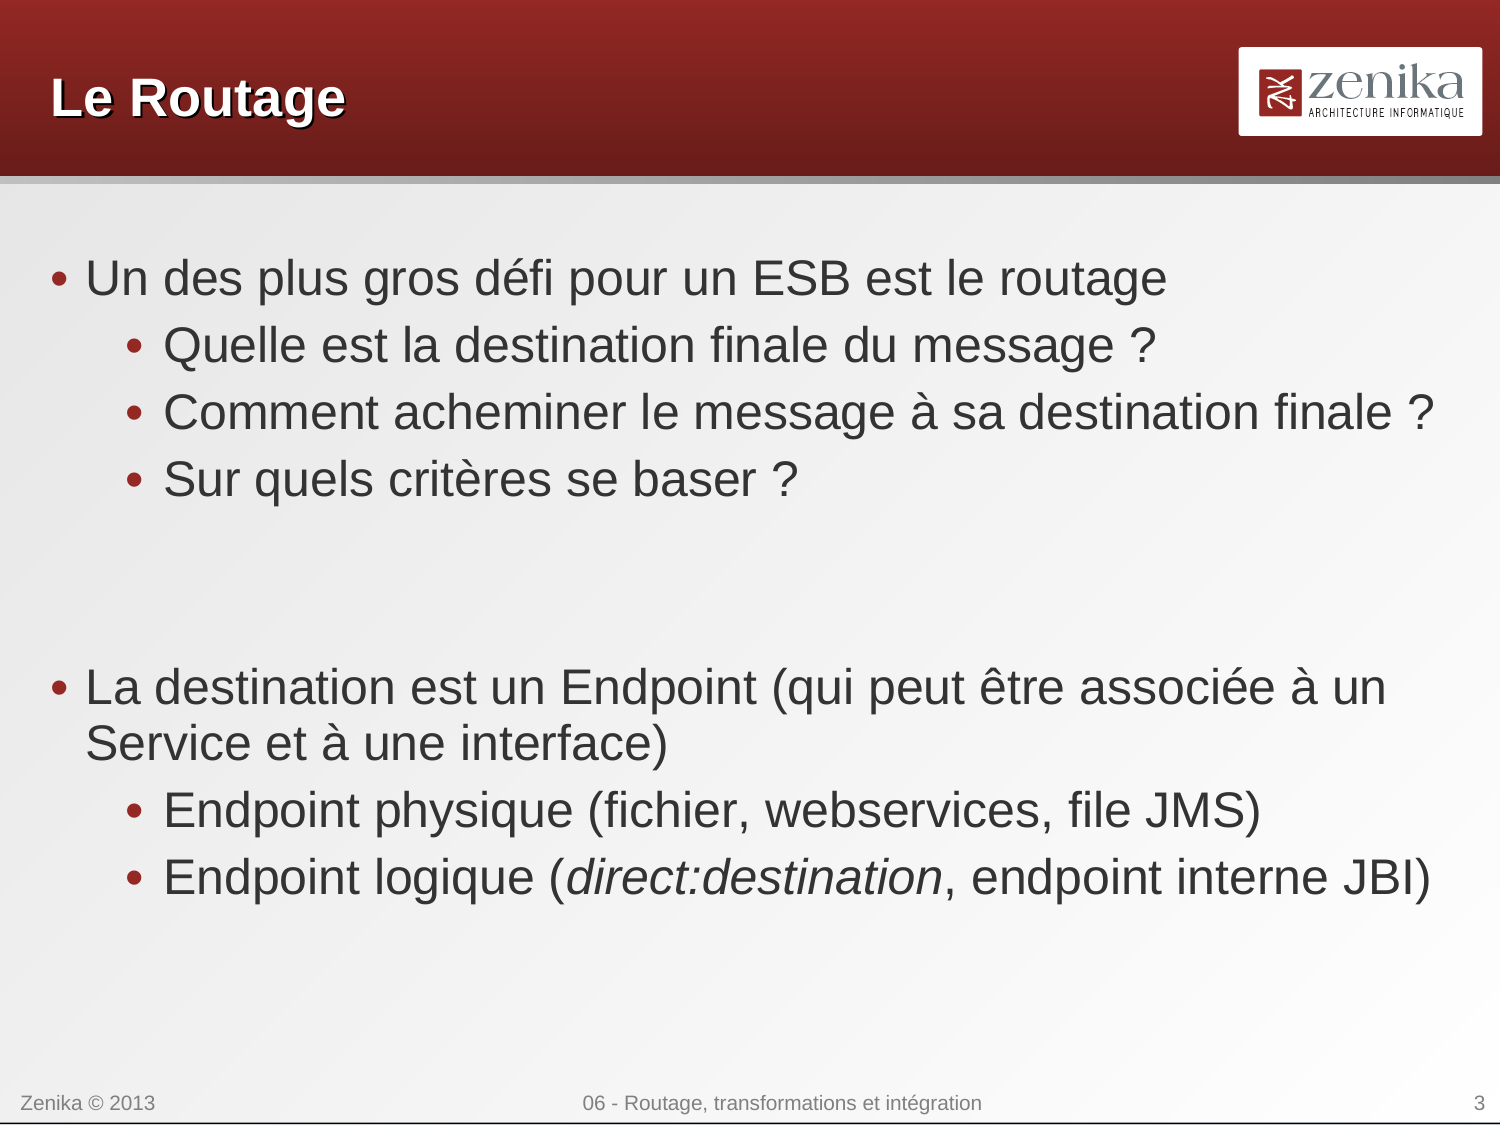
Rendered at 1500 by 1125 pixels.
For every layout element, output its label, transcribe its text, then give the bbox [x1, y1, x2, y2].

list Un des plus gros défi pour un ESB est le routage Quelle est la destination finale du message ? Comment acheminer le message à sa destination finale ? Sur quels critères se baser ? La destination est un Endpoint (qui peut être associée à un Service et à une interface) Endpoint physique (fichier, webservices, file JMS) Endpoint logique (direct:destination, endpoint interne JBI) [50, 250, 1477, 1064]
title Le Routage [50, 22, 1206, 172]
picture [1257, 58, 1464, 125]
